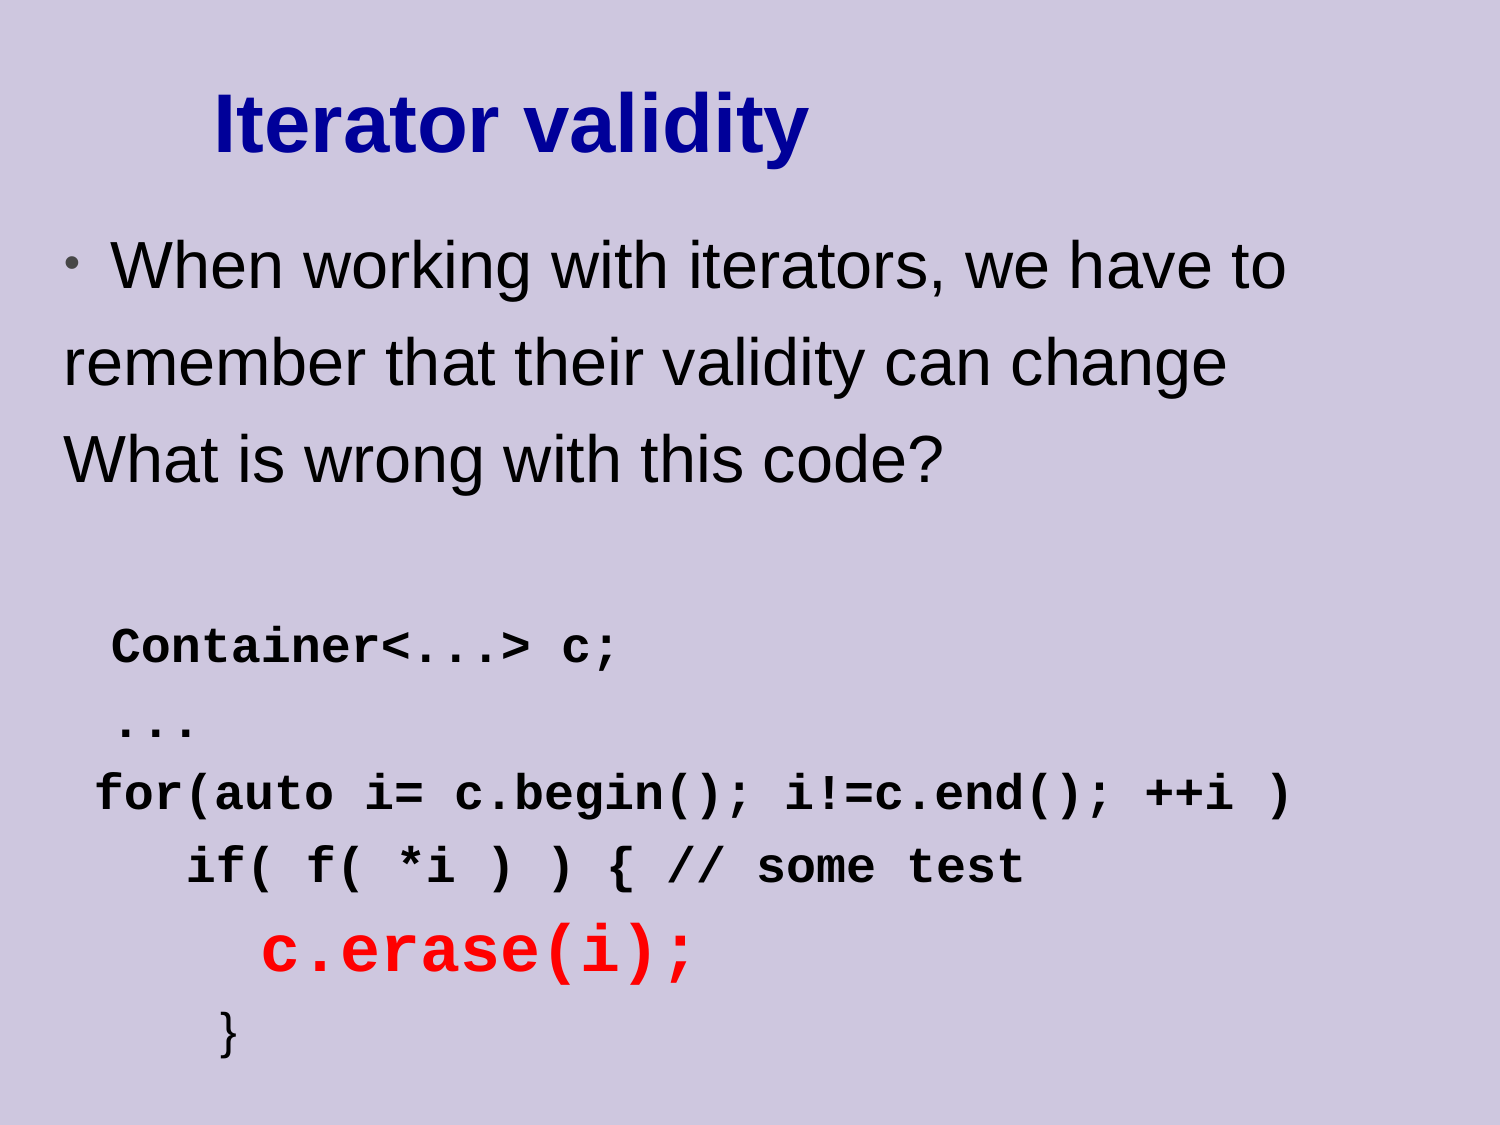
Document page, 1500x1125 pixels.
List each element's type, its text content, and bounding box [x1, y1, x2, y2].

title Iterator validity [198, 17, 1468, 220]
list When working with iterators, we have to remember that their validity can change What is wrong with this code? Container<...> c; ... for(auto i= c.begin(); i!=c.end(); ++i ) if( f( *i ) ) { // some test c.erase(i); } [49, 215, 1334, 1067]
